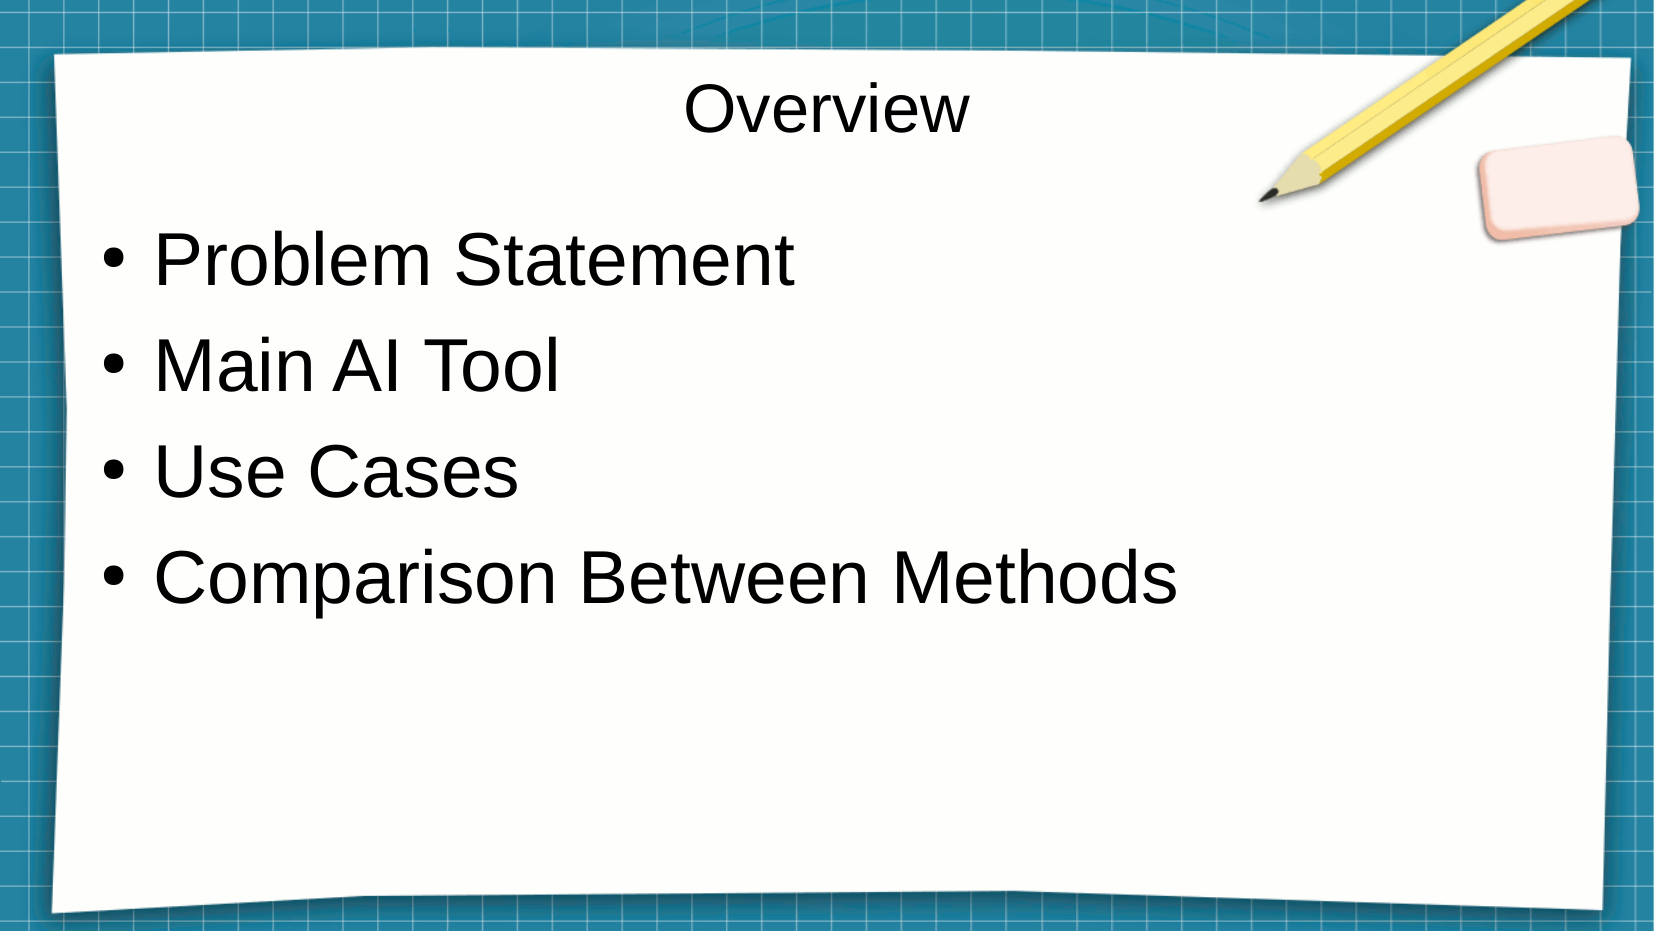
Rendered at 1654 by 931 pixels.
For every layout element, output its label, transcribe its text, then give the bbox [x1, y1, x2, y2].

title Overview [82, 31, 1571, 187]
picture [0, 0, 1654, 931]
list Problem Statement Main AI Tool Use Cases Comparison Between Methods [82, 217, 1571, 758]
